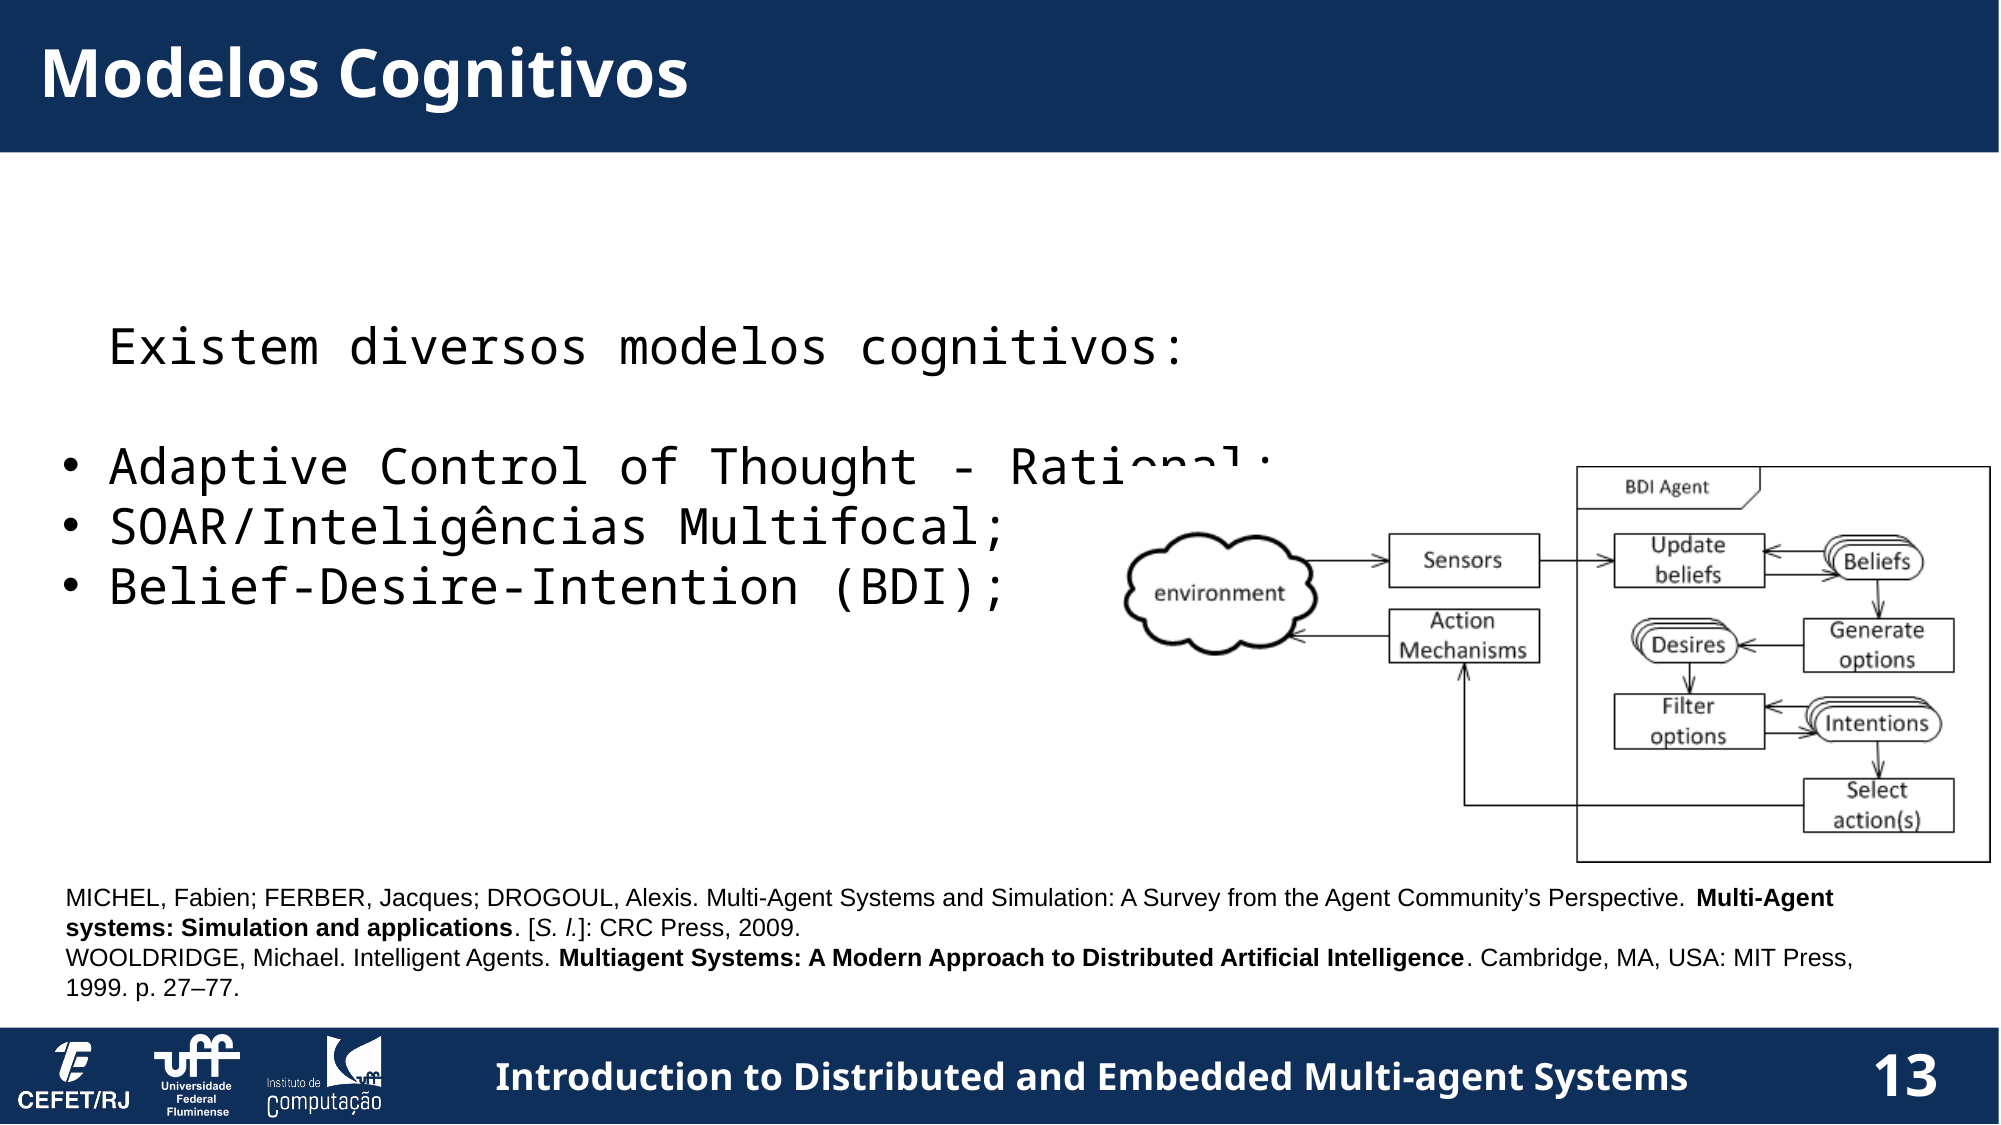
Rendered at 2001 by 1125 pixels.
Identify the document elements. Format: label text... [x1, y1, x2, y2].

text_box MICHEL, Fabien; FERBER, Jacques; DROGOUL, Alexis. Multi-Agent Systems and Simulation: A Survey from the Agent Community’s Perspective. Multi-Agent systems: Simulation and applications. [S. l.]: CRC Press, 2009. WOOLDRIDGE, Michael. Intelligent Agents. Multiagent Systems: A Modern Approach to Distributed Artificial Intelligence. Cambridge, MA, USA: MIT Press, 1999. p. 27–77. [50, 874, 1939, 1039]
picture [1123, 466, 1991, 863]
picture [265, 1039, 383, 1118]
text_box Modelos Cognitivos [25, 23, 1999, 119]
picture [18, 1021, 129, 1125]
picture [153, 1039, 241, 1121]
text_box Existem diversos modelos cognitivos: Adaptive Control of Thought - Rational; SOAR/Inteligências Multifocal; Belief-Desire-Intention (BDI); [47, 307, 1431, 622]
